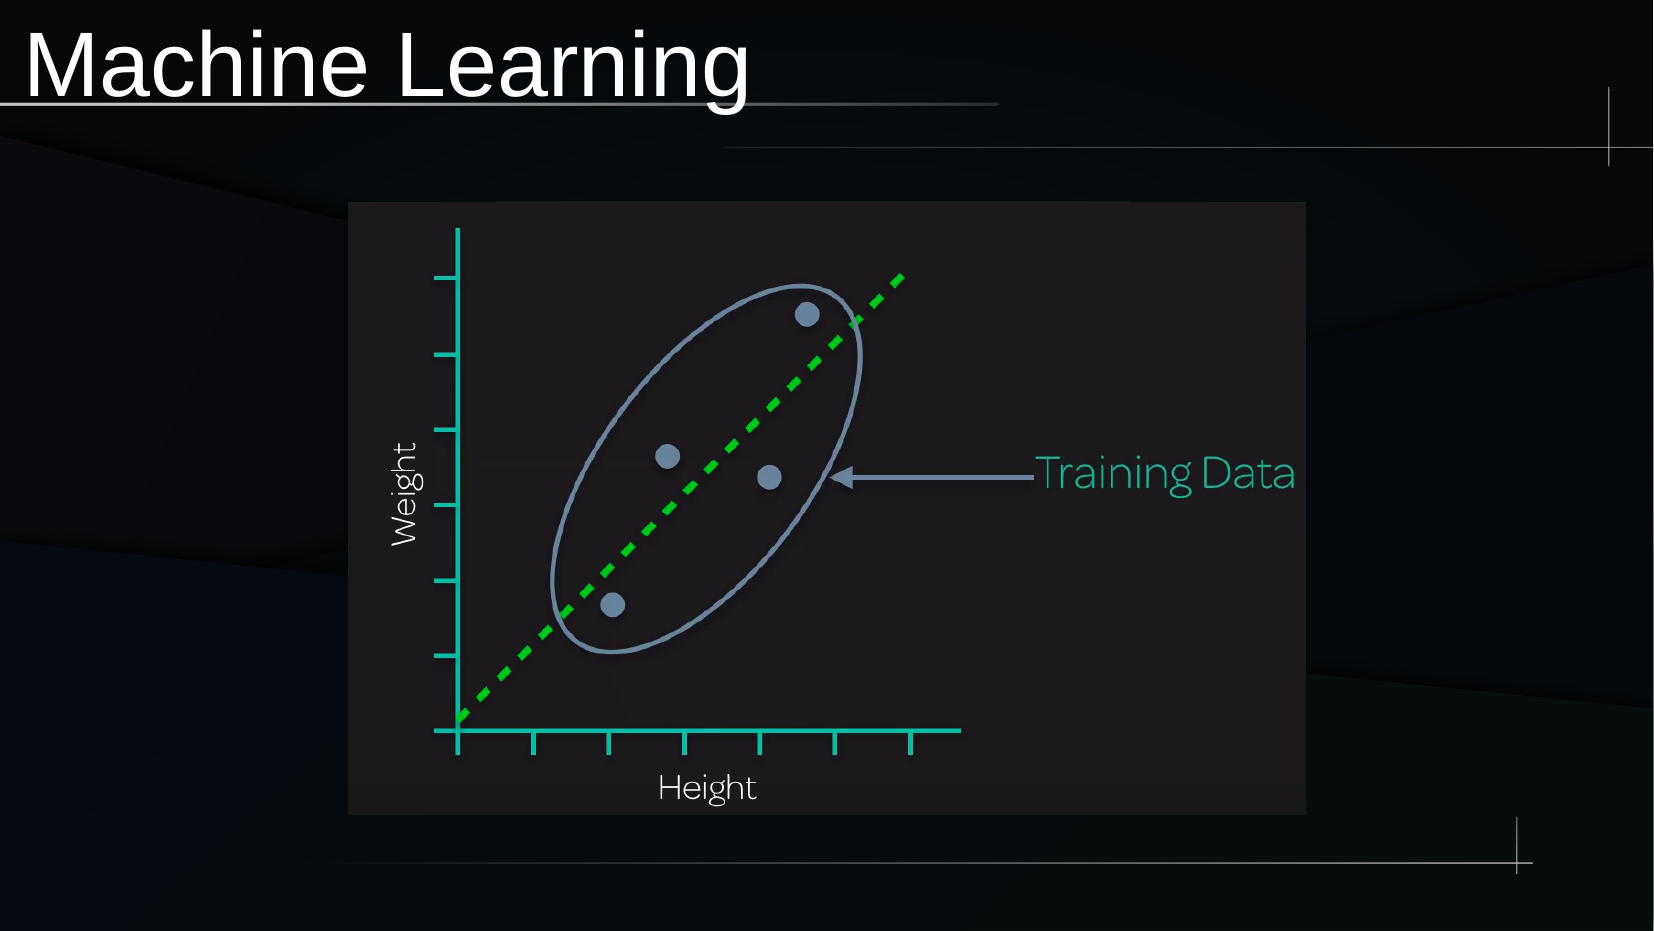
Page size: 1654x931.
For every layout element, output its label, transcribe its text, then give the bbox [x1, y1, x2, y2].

picture [0, 0, 1654, 931]
title Machine Learning [23, 11, 1589, 119]
